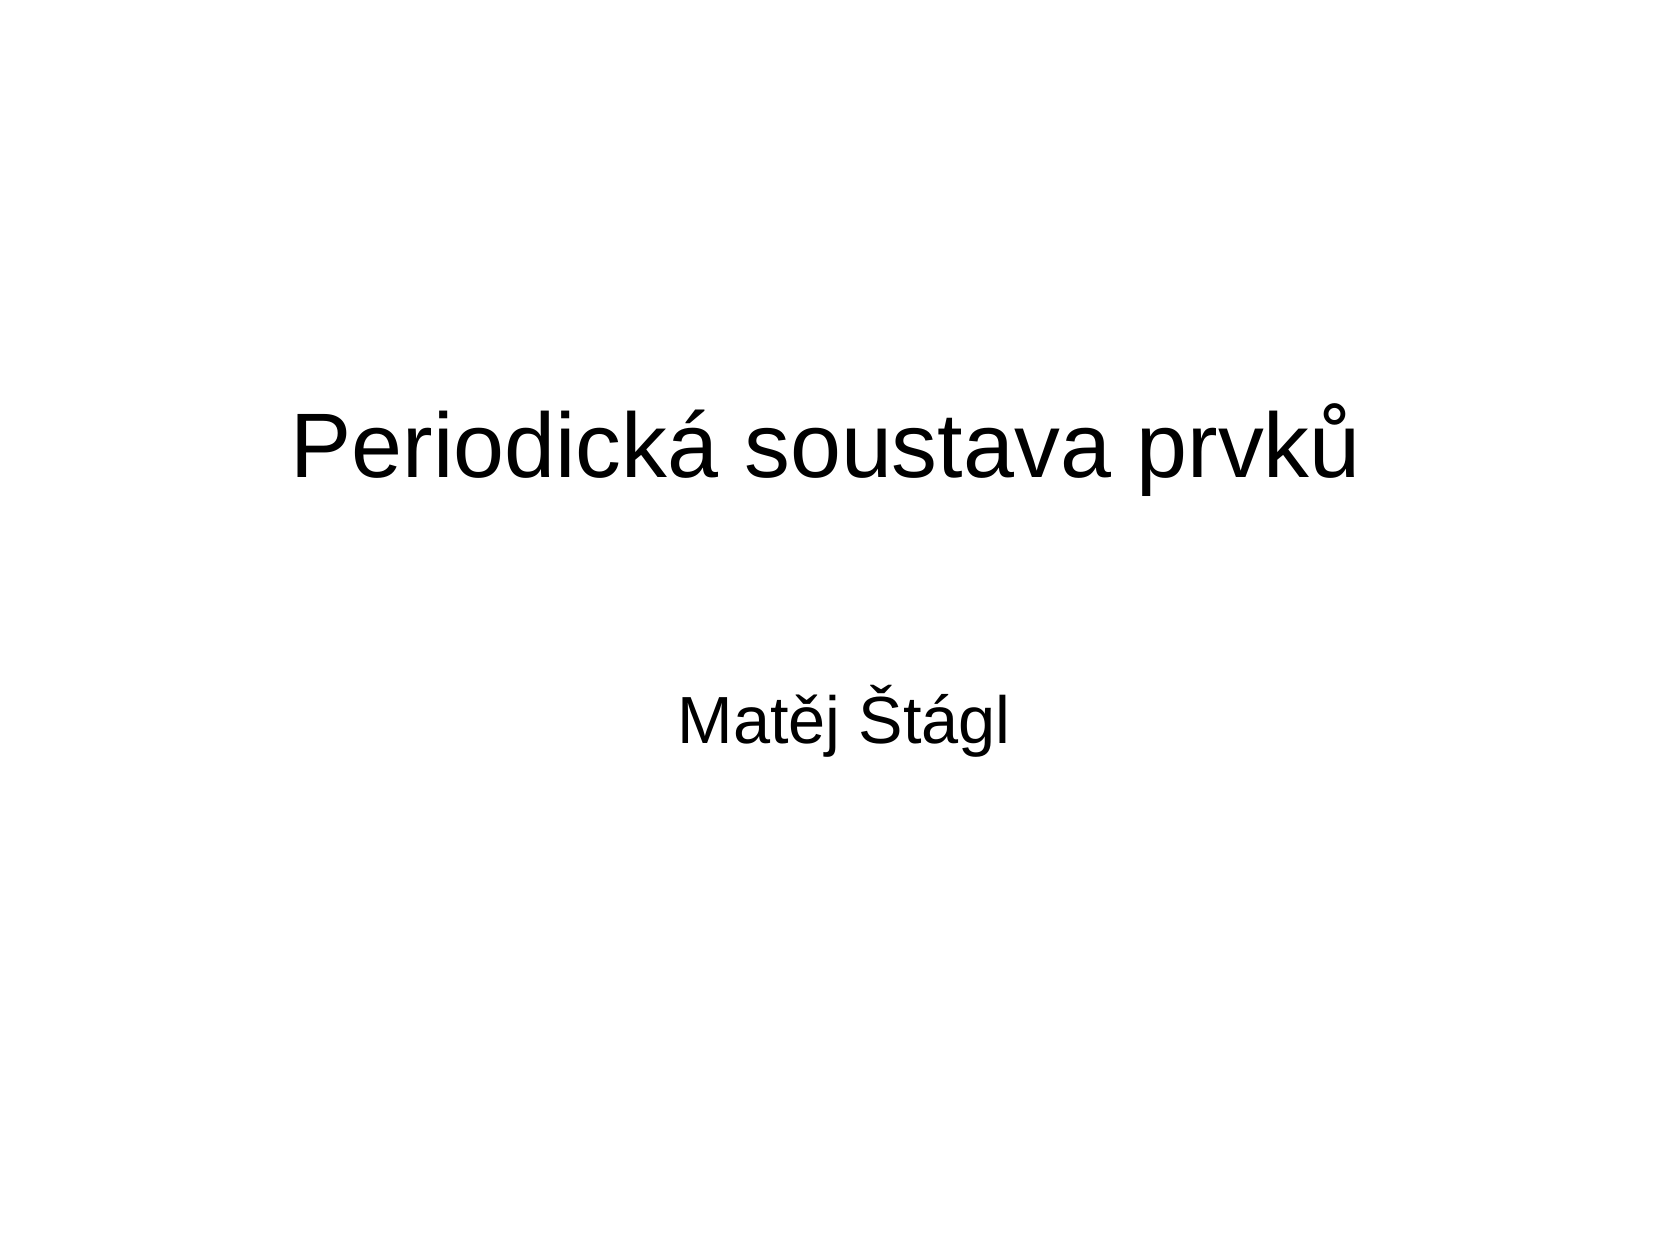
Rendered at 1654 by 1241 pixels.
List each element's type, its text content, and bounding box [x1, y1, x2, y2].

subtitle Matěj Štágl [566, 602, 1123, 839]
title Periodická soustava prvků [82, 342, 1571, 550]
